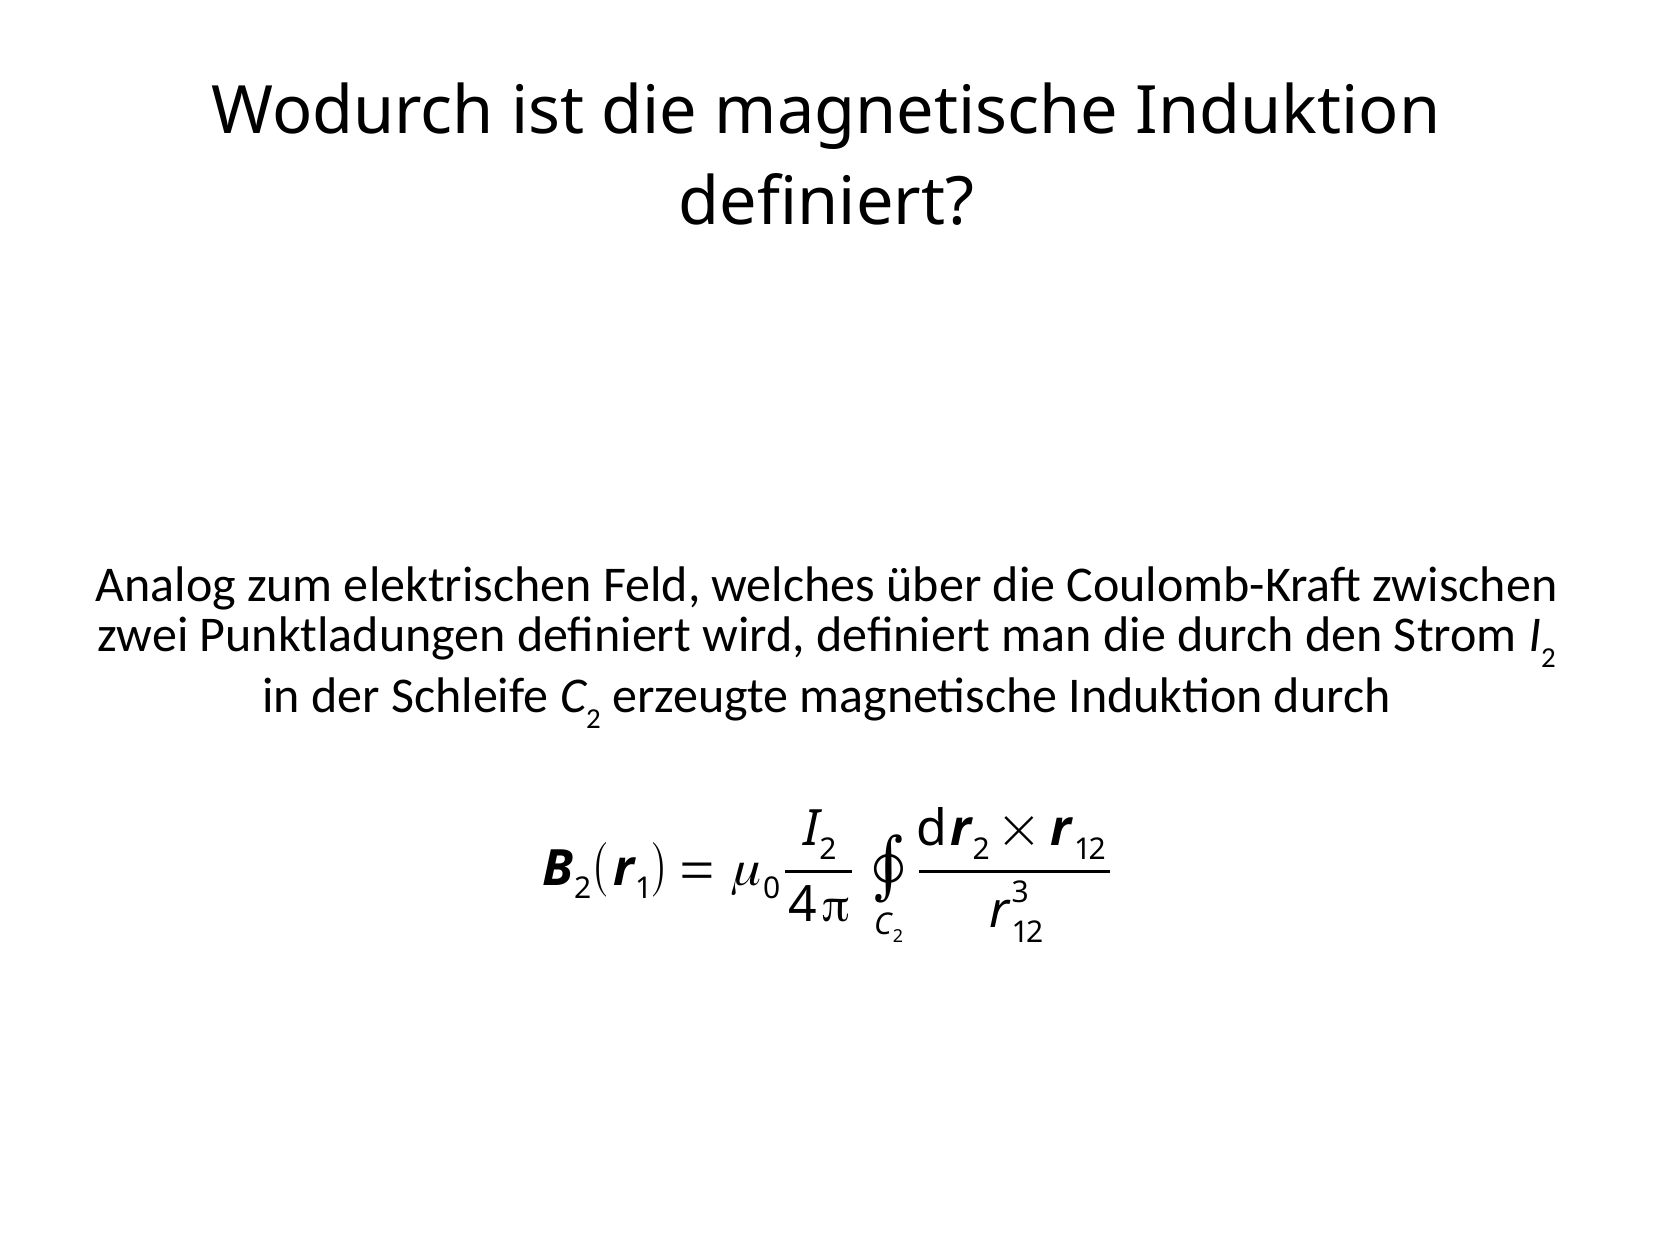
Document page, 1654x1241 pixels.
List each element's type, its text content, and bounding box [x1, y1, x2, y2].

subtitle Analog zum elektrischen Feld, welches über die Coulomb-Kraft zwischen zwei Punktladungen definiert wird, definiert man die durch den Strom I2 in der Schleife C2 erzeugte magnetische Induktion durch [82, 290, 1571, 1010]
chart [535, 798, 1119, 950]
title Wodurch ist die magnetische Induktion definiert? [82, 49, 1571, 257]
